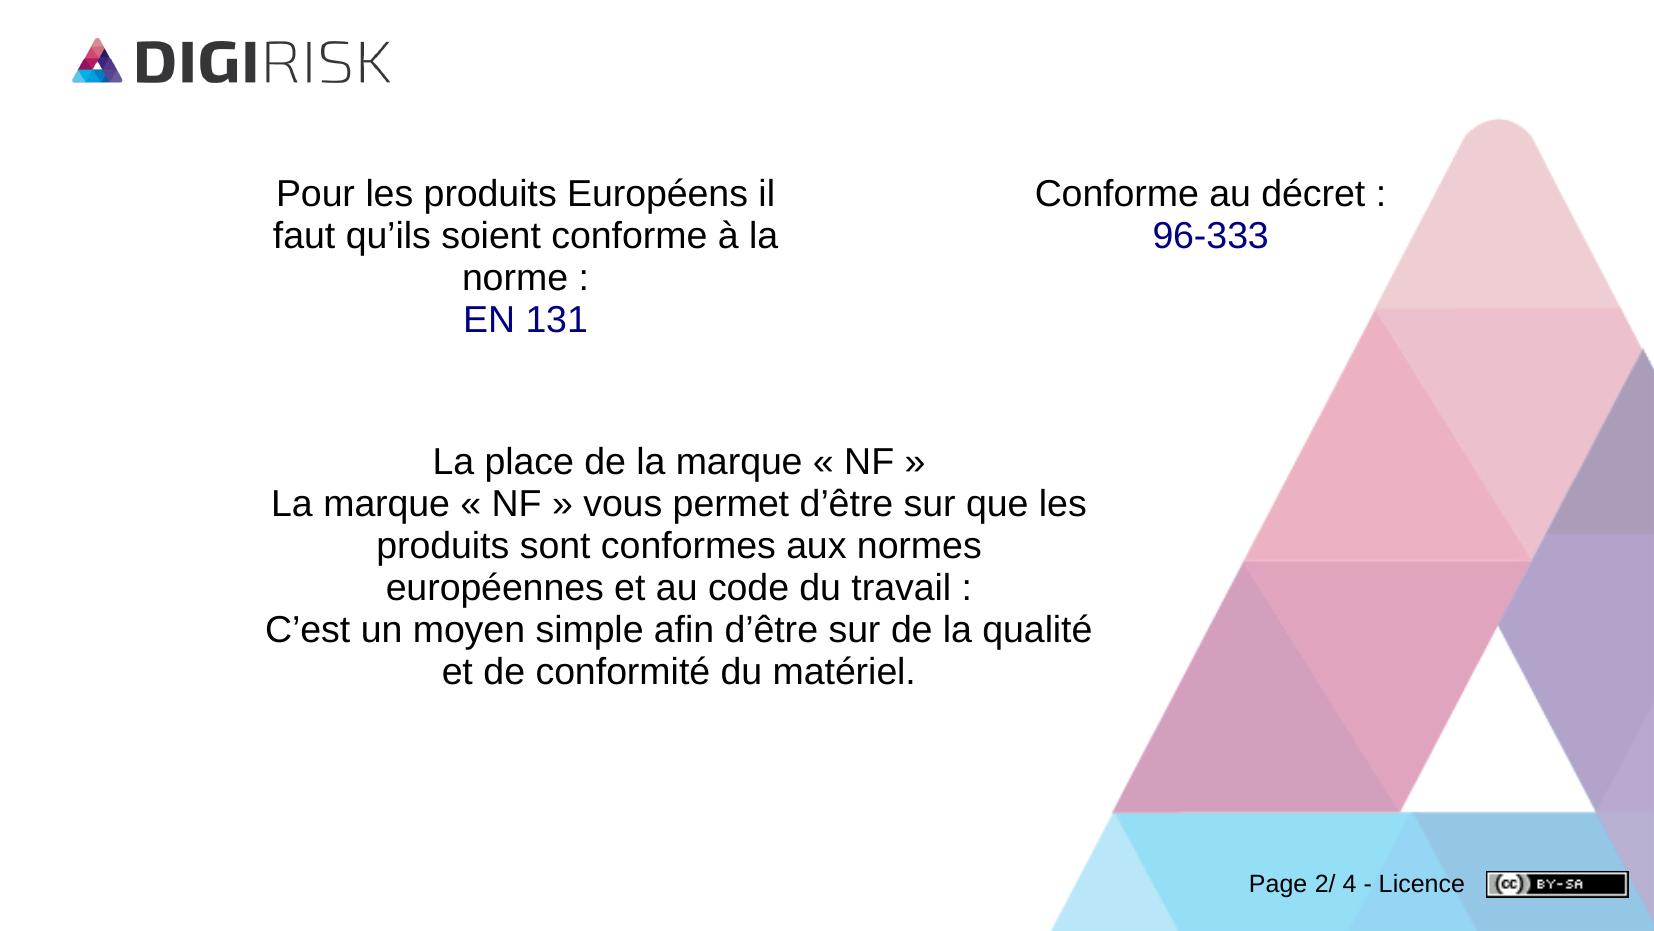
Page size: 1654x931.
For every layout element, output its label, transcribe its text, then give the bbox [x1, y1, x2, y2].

picture [70, 35, 390, 83]
text_box La place de la marque « NF » La marque « NF » vous permet d’être sur que les produits sont conformes aux normes européennes et au code du travail : C’est un moyen simple afin d’être sur de la qualité et de conformité du matériel. [248, 433, 1111, 709]
picture [1486, 871, 1629, 898]
text_box Pour les produits Européens il faut qu’ils soient conforme à la norme : EN 131 [248, 165, 804, 349]
text_box Conforme au décret : 96-333 [933, 165, 1489, 265]
